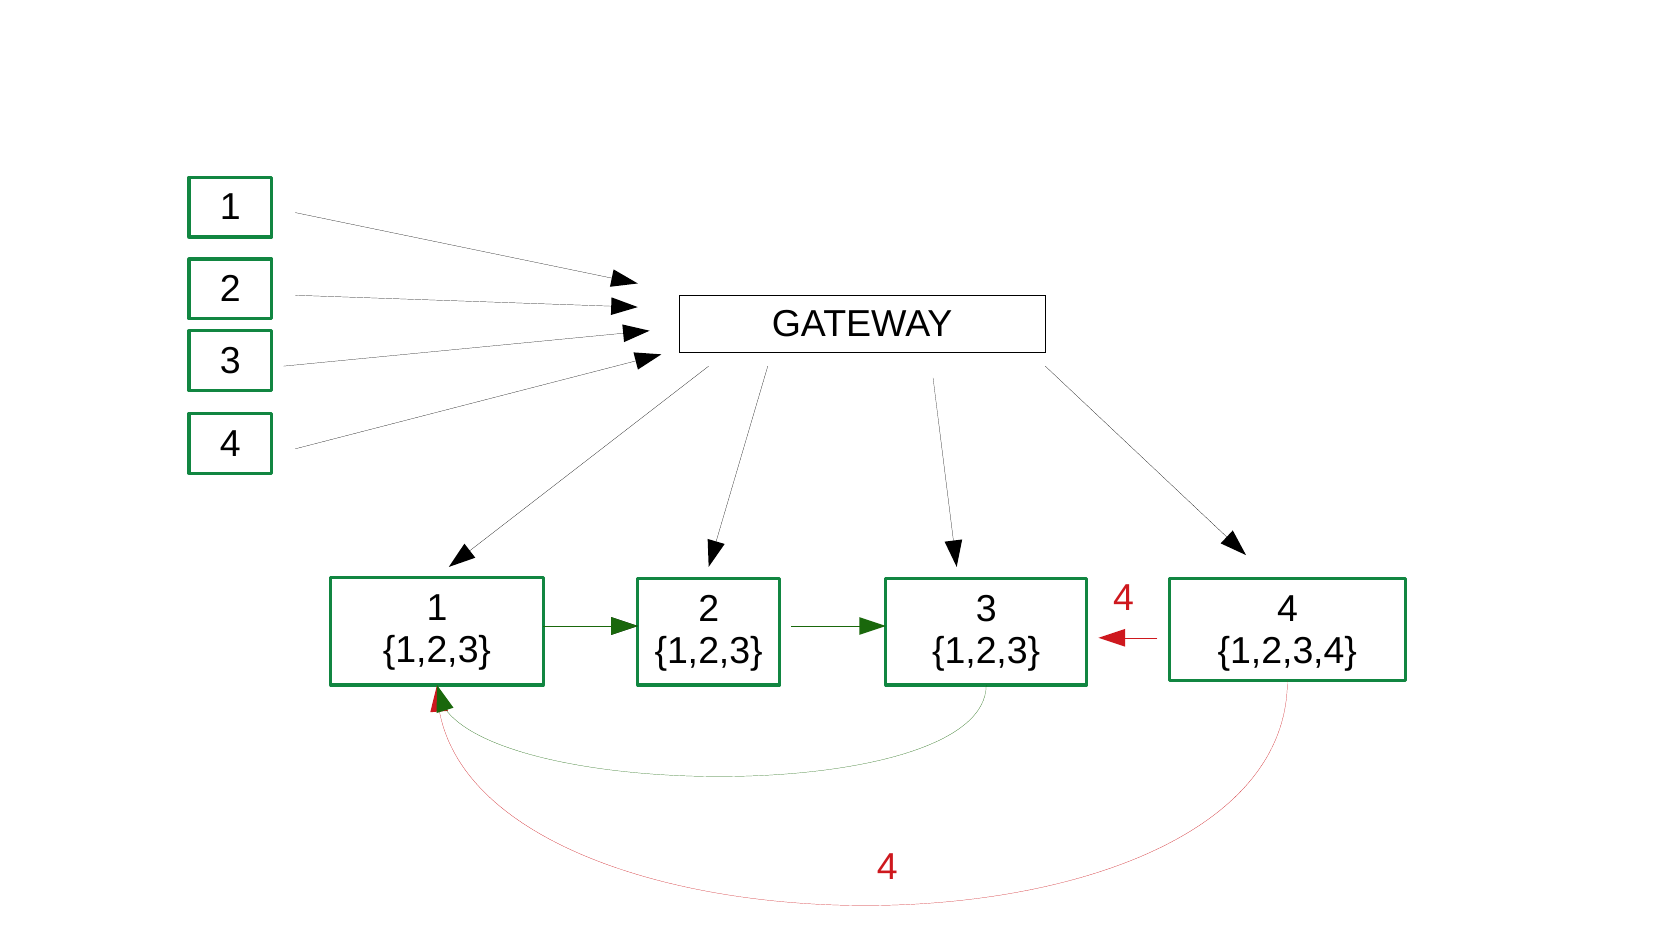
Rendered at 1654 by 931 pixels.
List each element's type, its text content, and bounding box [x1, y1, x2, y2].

text_box 4 [862, 838, 922, 896]
text_box 2 [188, 259, 272, 319]
text_box 1 {1,2,3} [330, 577, 544, 686]
text_box 4 {1,2,3,4} [1169, 578, 1406, 681]
text_box GATEWAY [679, 295, 1046, 353]
text_box 4 [1098, 569, 1158, 626]
text_box 3 [188, 330, 272, 391]
text_box 2 {1,2,3} [637, 578, 780, 686]
text_box 4 [188, 413, 272, 474]
text_box 3 {1,2,3} [885, 578, 1087, 686]
text_box 1 [188, 177, 272, 238]
